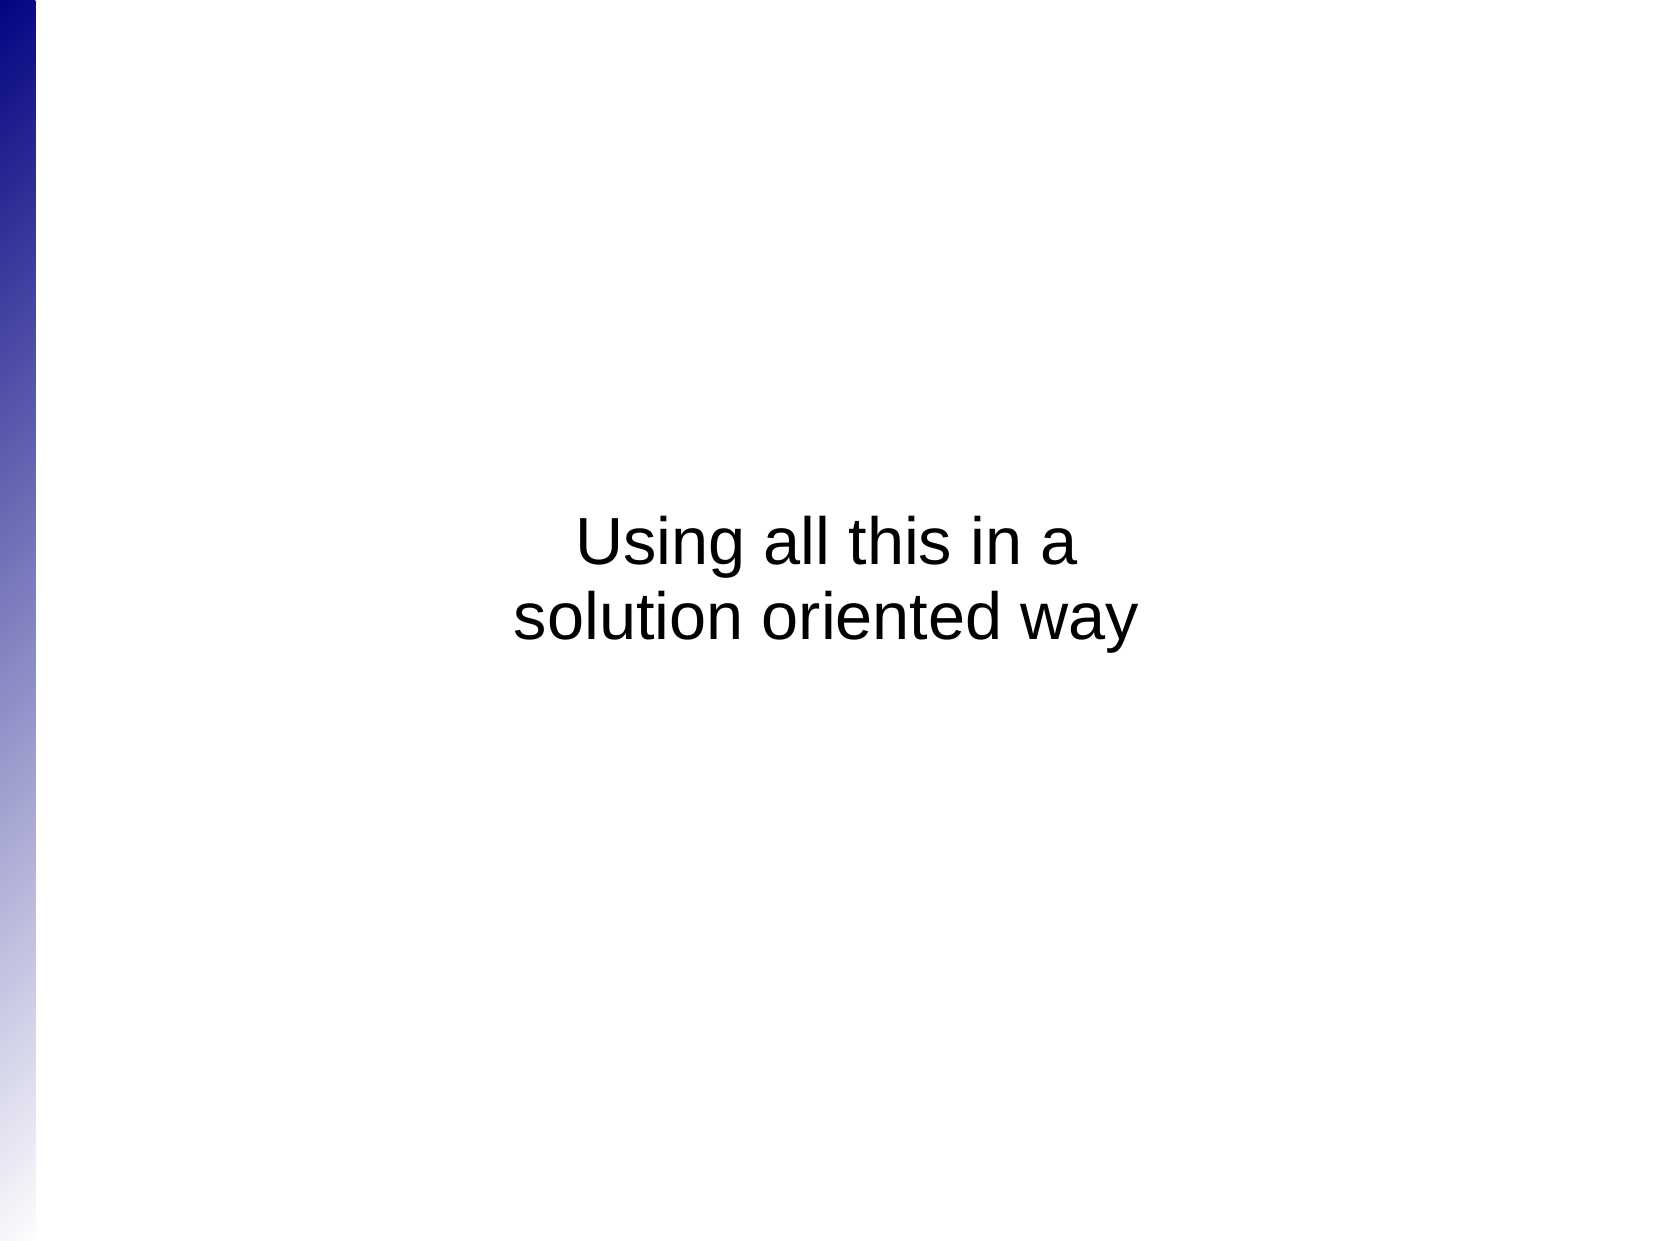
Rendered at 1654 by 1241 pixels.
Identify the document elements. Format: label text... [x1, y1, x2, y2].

subtitle Using all this in a solution oriented way [82, 49, 1571, 1109]
